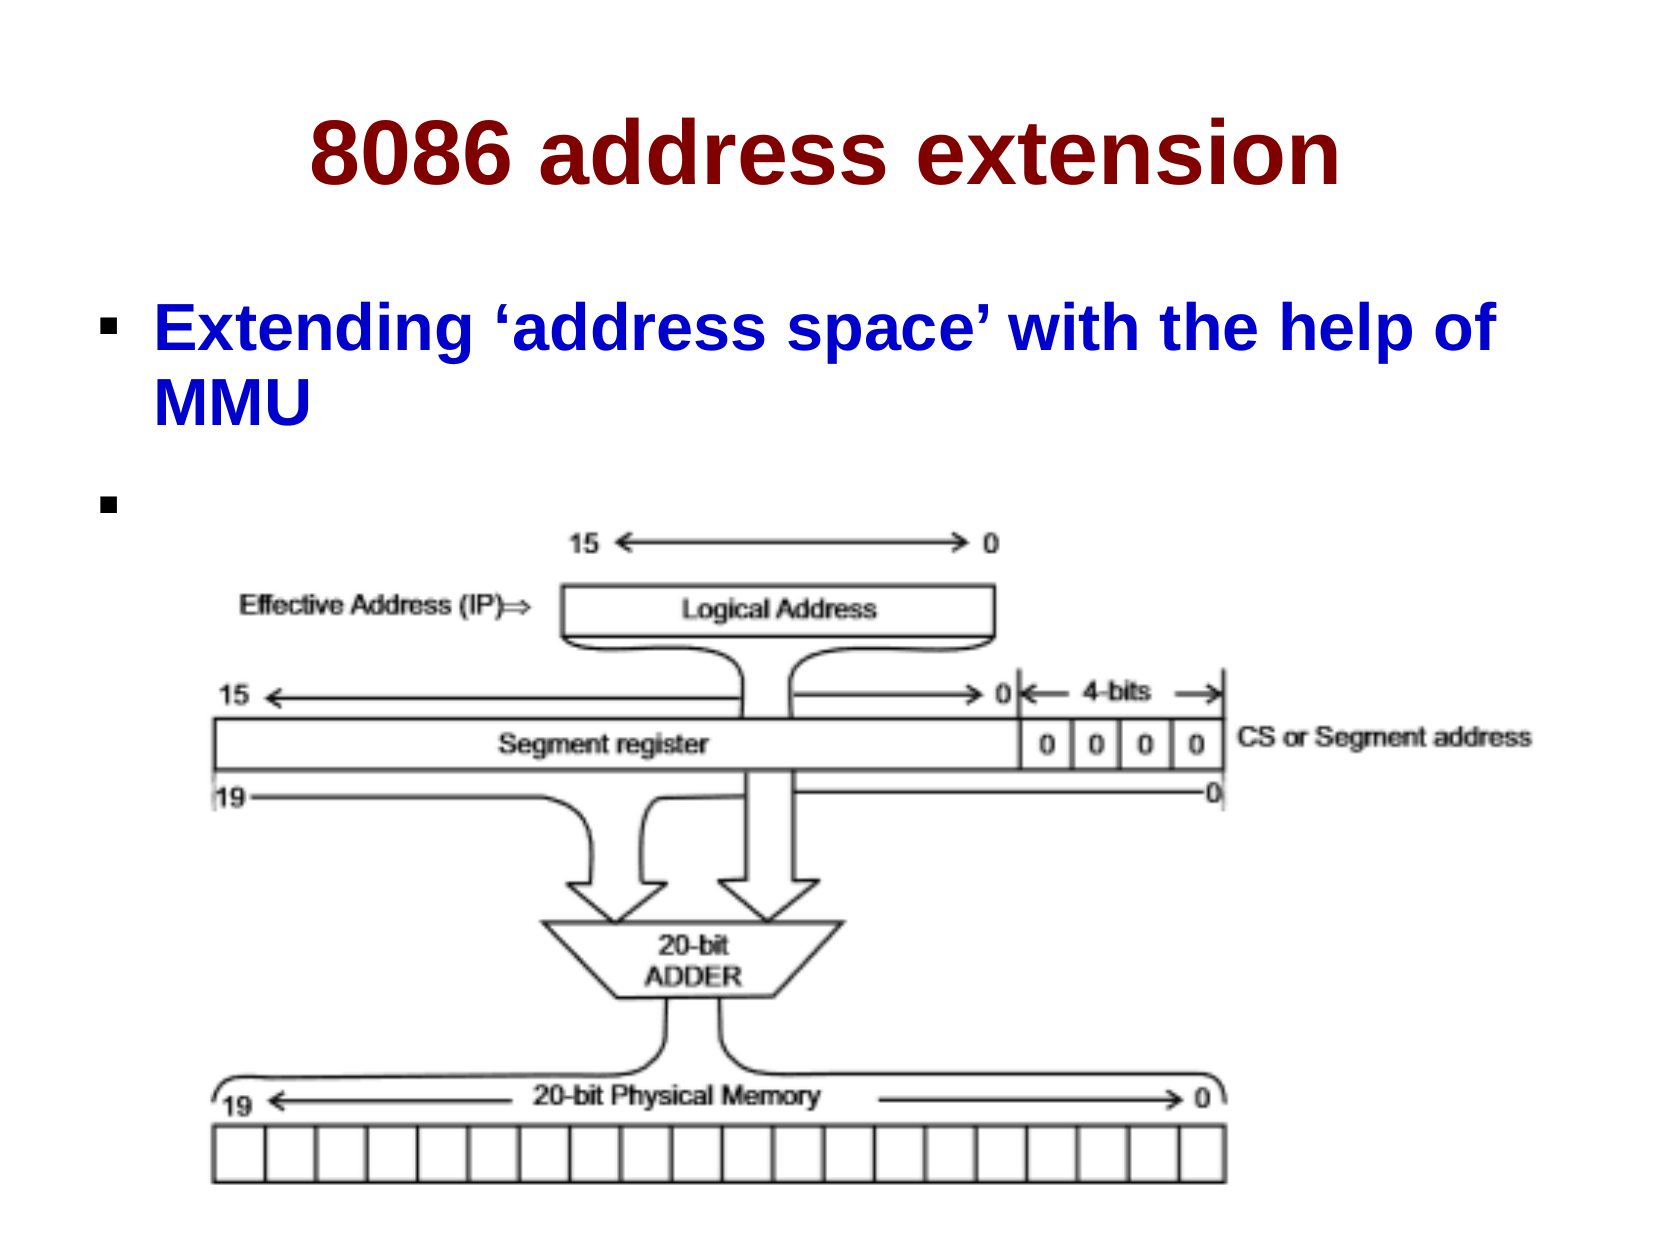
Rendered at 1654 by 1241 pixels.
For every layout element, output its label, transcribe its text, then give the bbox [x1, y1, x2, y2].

picture [165, 466, 1583, 1229]
title 8086 address extension [82, 49, 1571, 257]
list Extending ‘address space’ with the help of MMU [82, 290, 1571, 1010]
